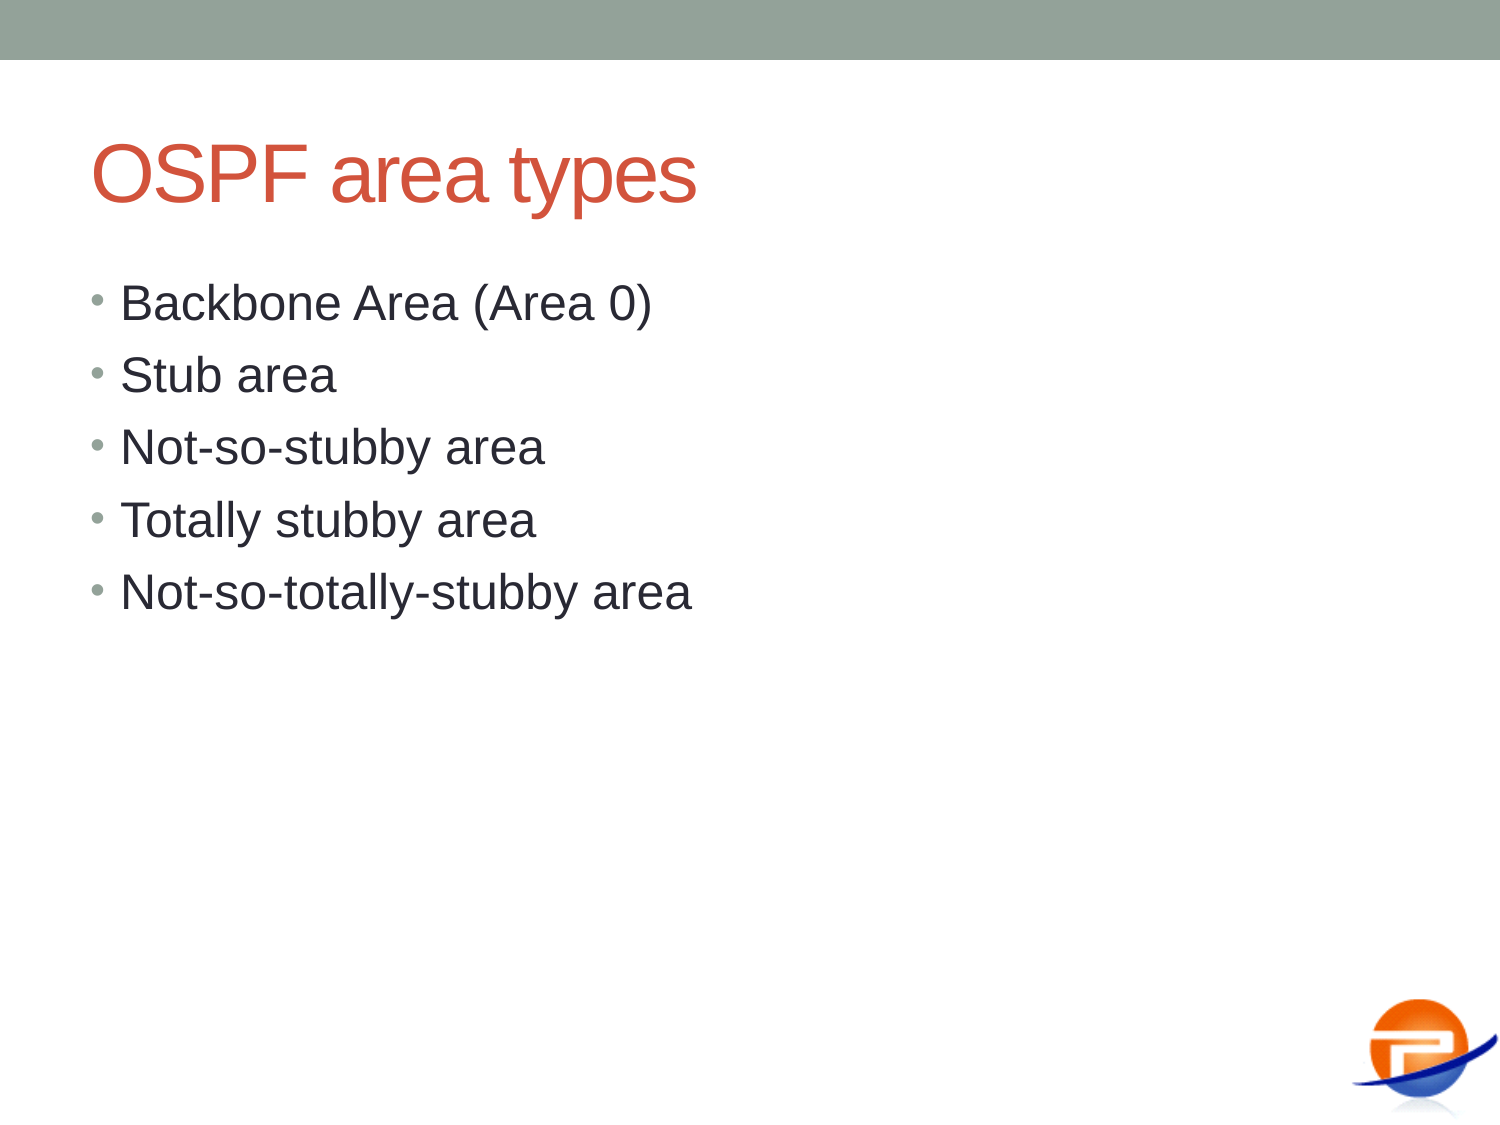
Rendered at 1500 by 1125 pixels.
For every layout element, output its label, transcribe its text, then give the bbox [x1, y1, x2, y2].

title OSPF area types [75, 87, 1426, 251]
list Backbone Area (Area 0) Stub area Not-so-stubby area Totally stubby area Not-so-totally-stubby area [75, 262, 1426, 1063]
picture [1351, 998, 1500, 1125]
